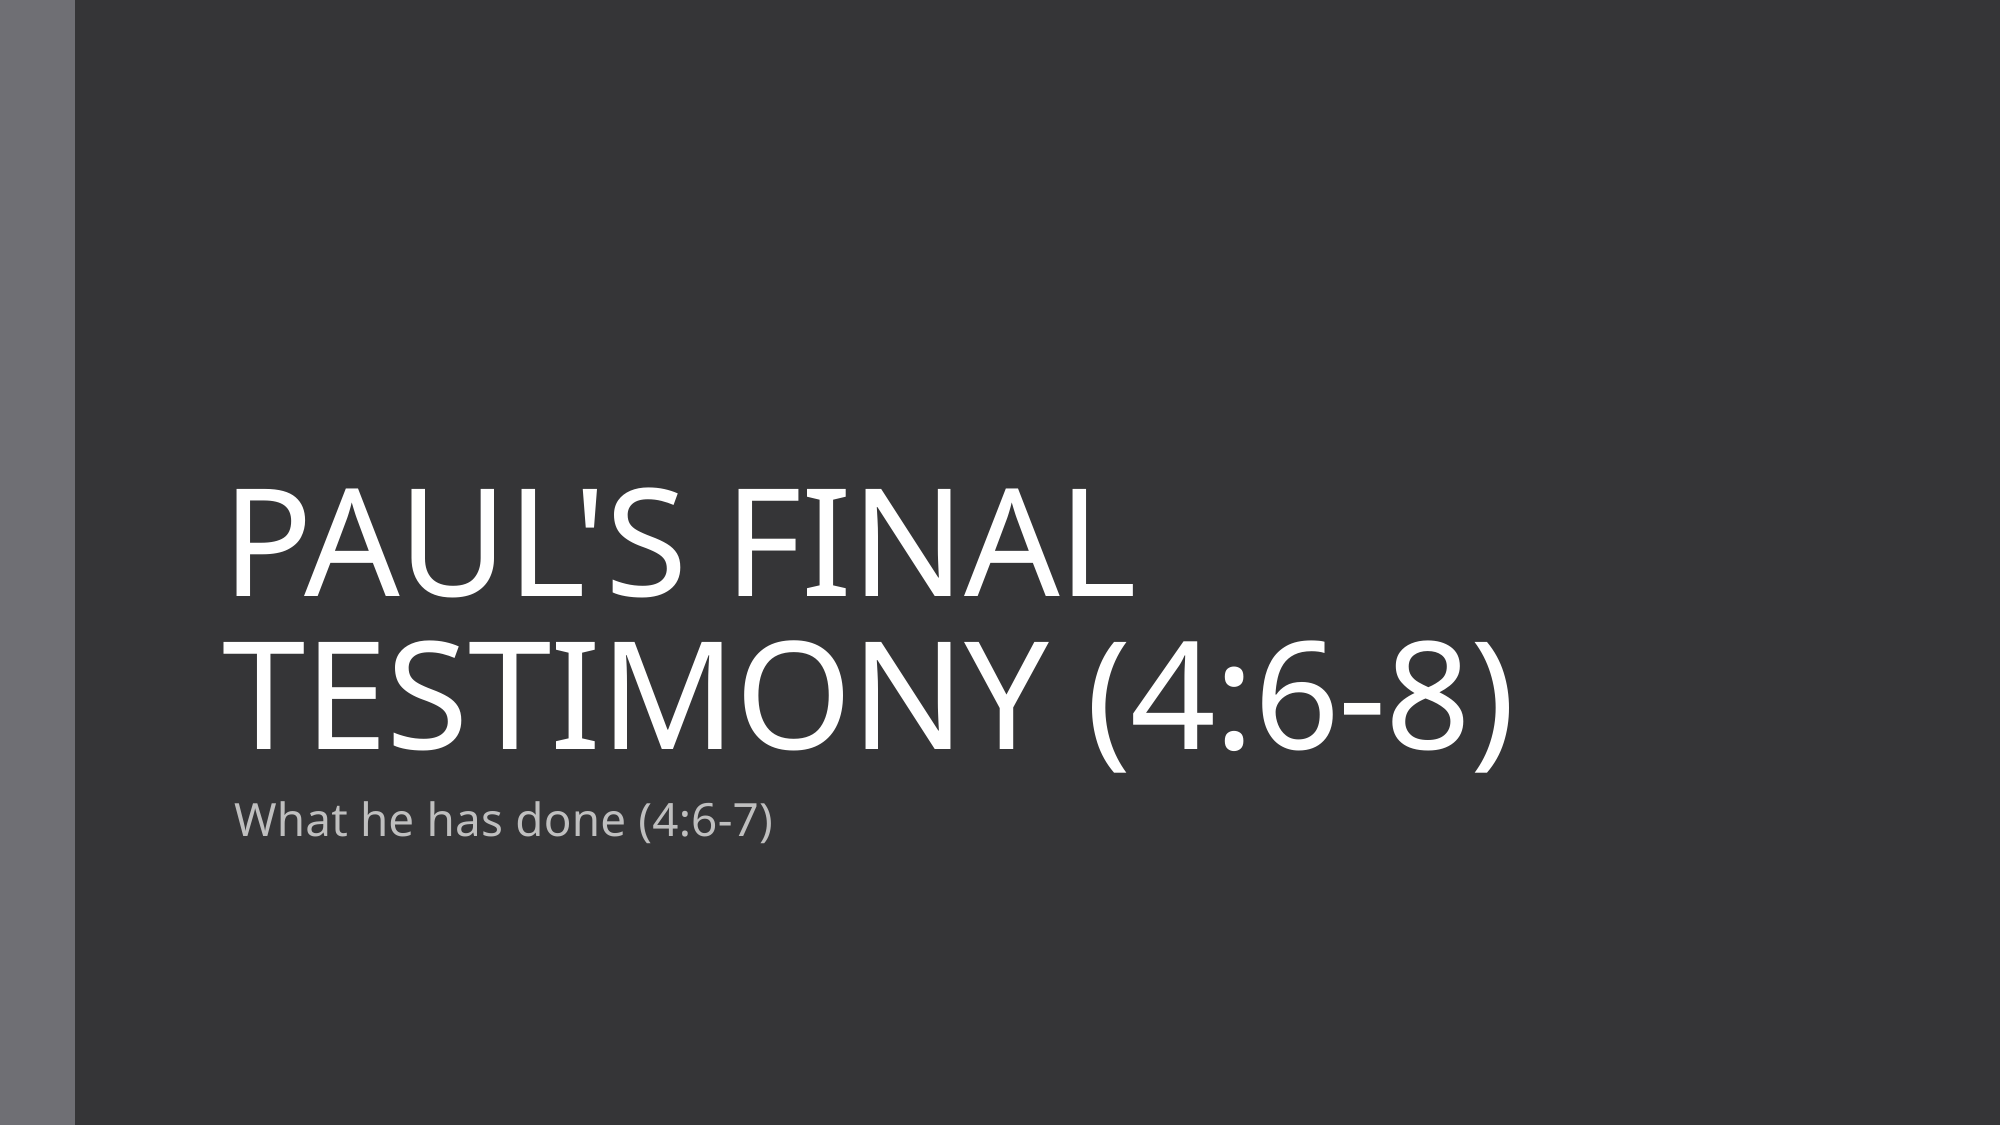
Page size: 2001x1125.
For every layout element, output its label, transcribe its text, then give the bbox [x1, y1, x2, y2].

subtitle What he has done (4:6-7) [206, 787, 1752, 1066]
title PAUL'S FINAL TESTIMONY (4:6-8) [206, 124, 1752, 787]
